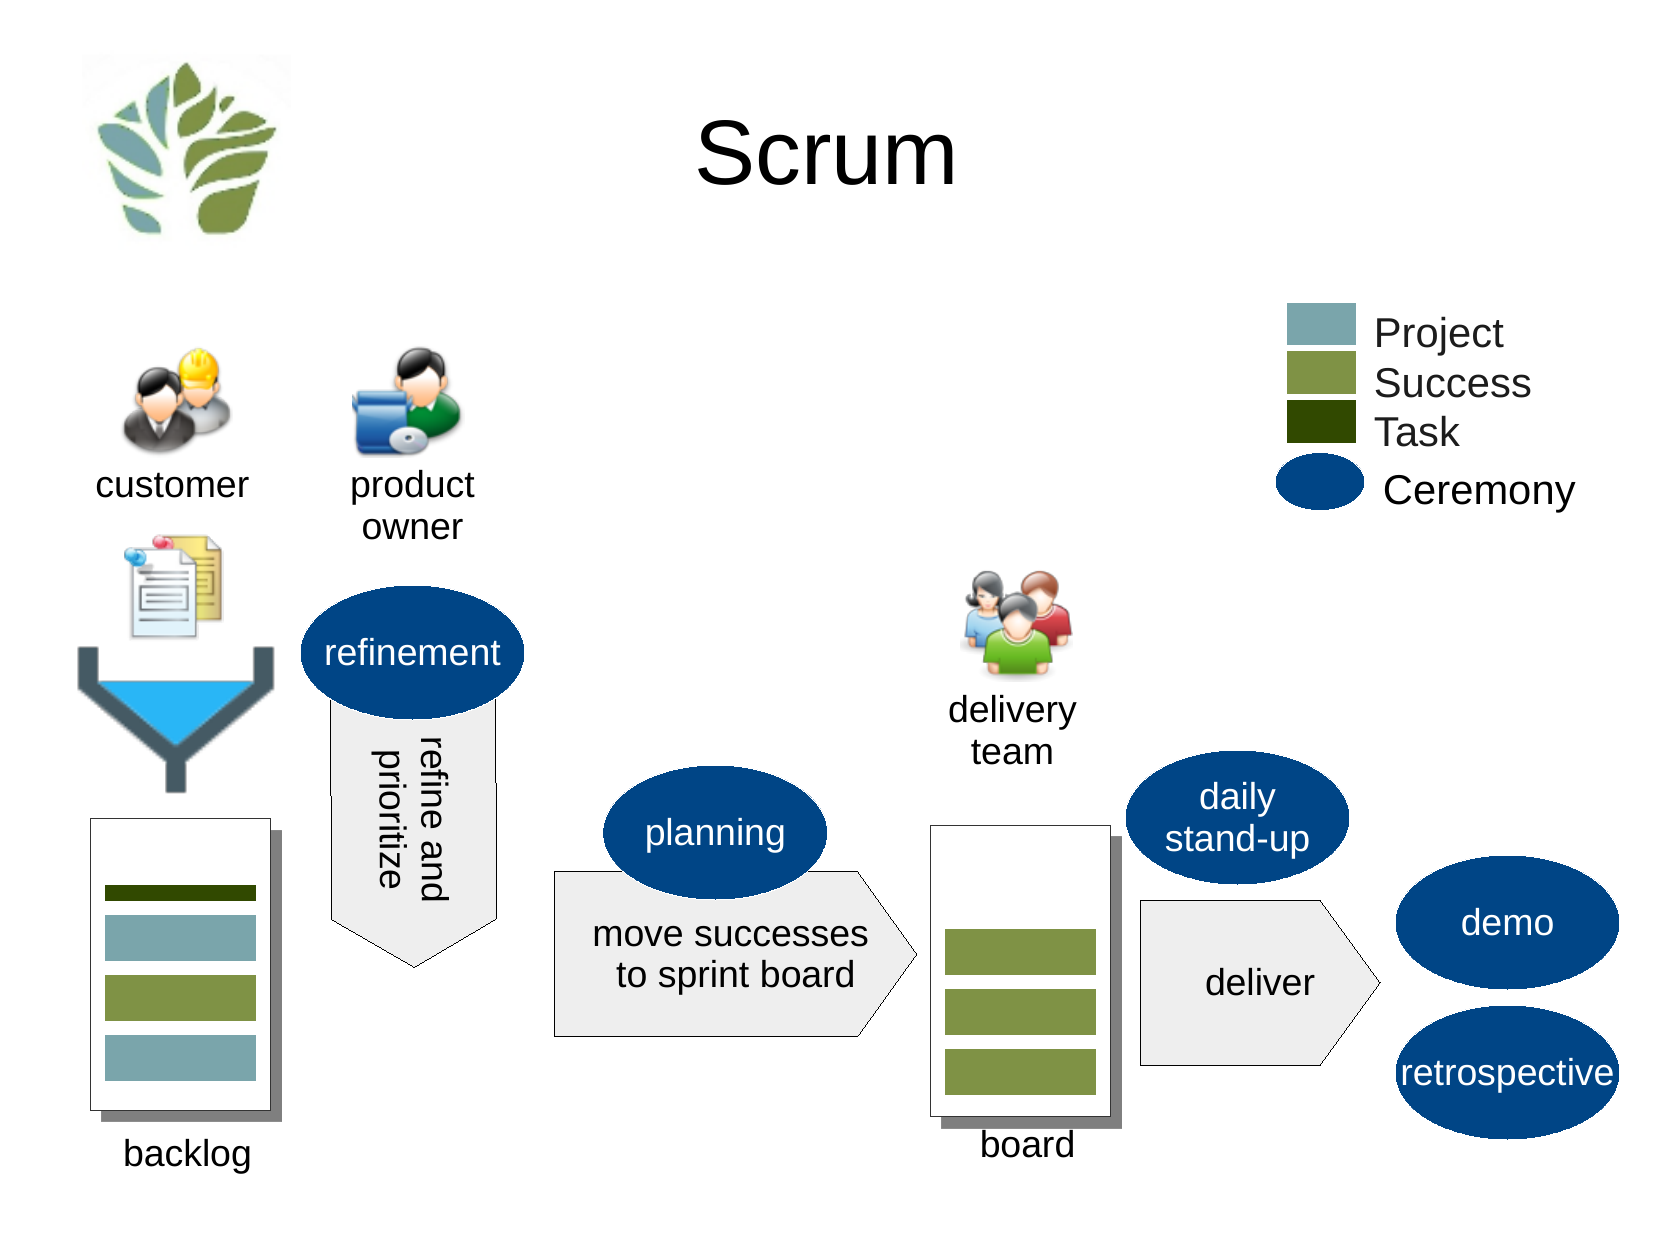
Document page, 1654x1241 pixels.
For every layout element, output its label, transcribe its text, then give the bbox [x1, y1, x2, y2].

text_box move successes to sprint board [554, 871, 917, 1037]
picture [60, 532, 294, 819]
text_box backlog [90, 1125, 286, 1182]
text_box demo [1395, 855, 1621, 991]
text_box product owner [315, 456, 511, 556]
text_box refine and prioritize [330, 699, 497, 968]
text_box customer [75, 456, 271, 513]
text_box planning [602, 765, 828, 901]
picture [120, 344, 233, 456]
text_box board [930, 1116, 1126, 1174]
text_box [90, 818, 271, 1111]
text_box retrospective [1395, 1005, 1621, 1141]
text_box deliver [1140, 900, 1381, 1066]
text_box daily stand-up [1125, 750, 1351, 886]
title Scrum [291, 49, 1571, 257]
picture [82, 49, 291, 258]
text_box Task [1359, 400, 1645, 463]
text_box Ceremony [1368, 459, 1594, 556]
text_box [930, 825, 1111, 1116]
text_box [1275, 452, 1365, 511]
text_box Project [1359, 302, 1645, 352]
text_box [1284, 300, 1360, 446]
picture [352, 344, 465, 456]
text_box delivery team [915, 681, 1111, 781]
picture [960, 568, 1073, 681]
text_box refinement [300, 585, 526, 721]
text_box Success [1359, 352, 1645, 400]
